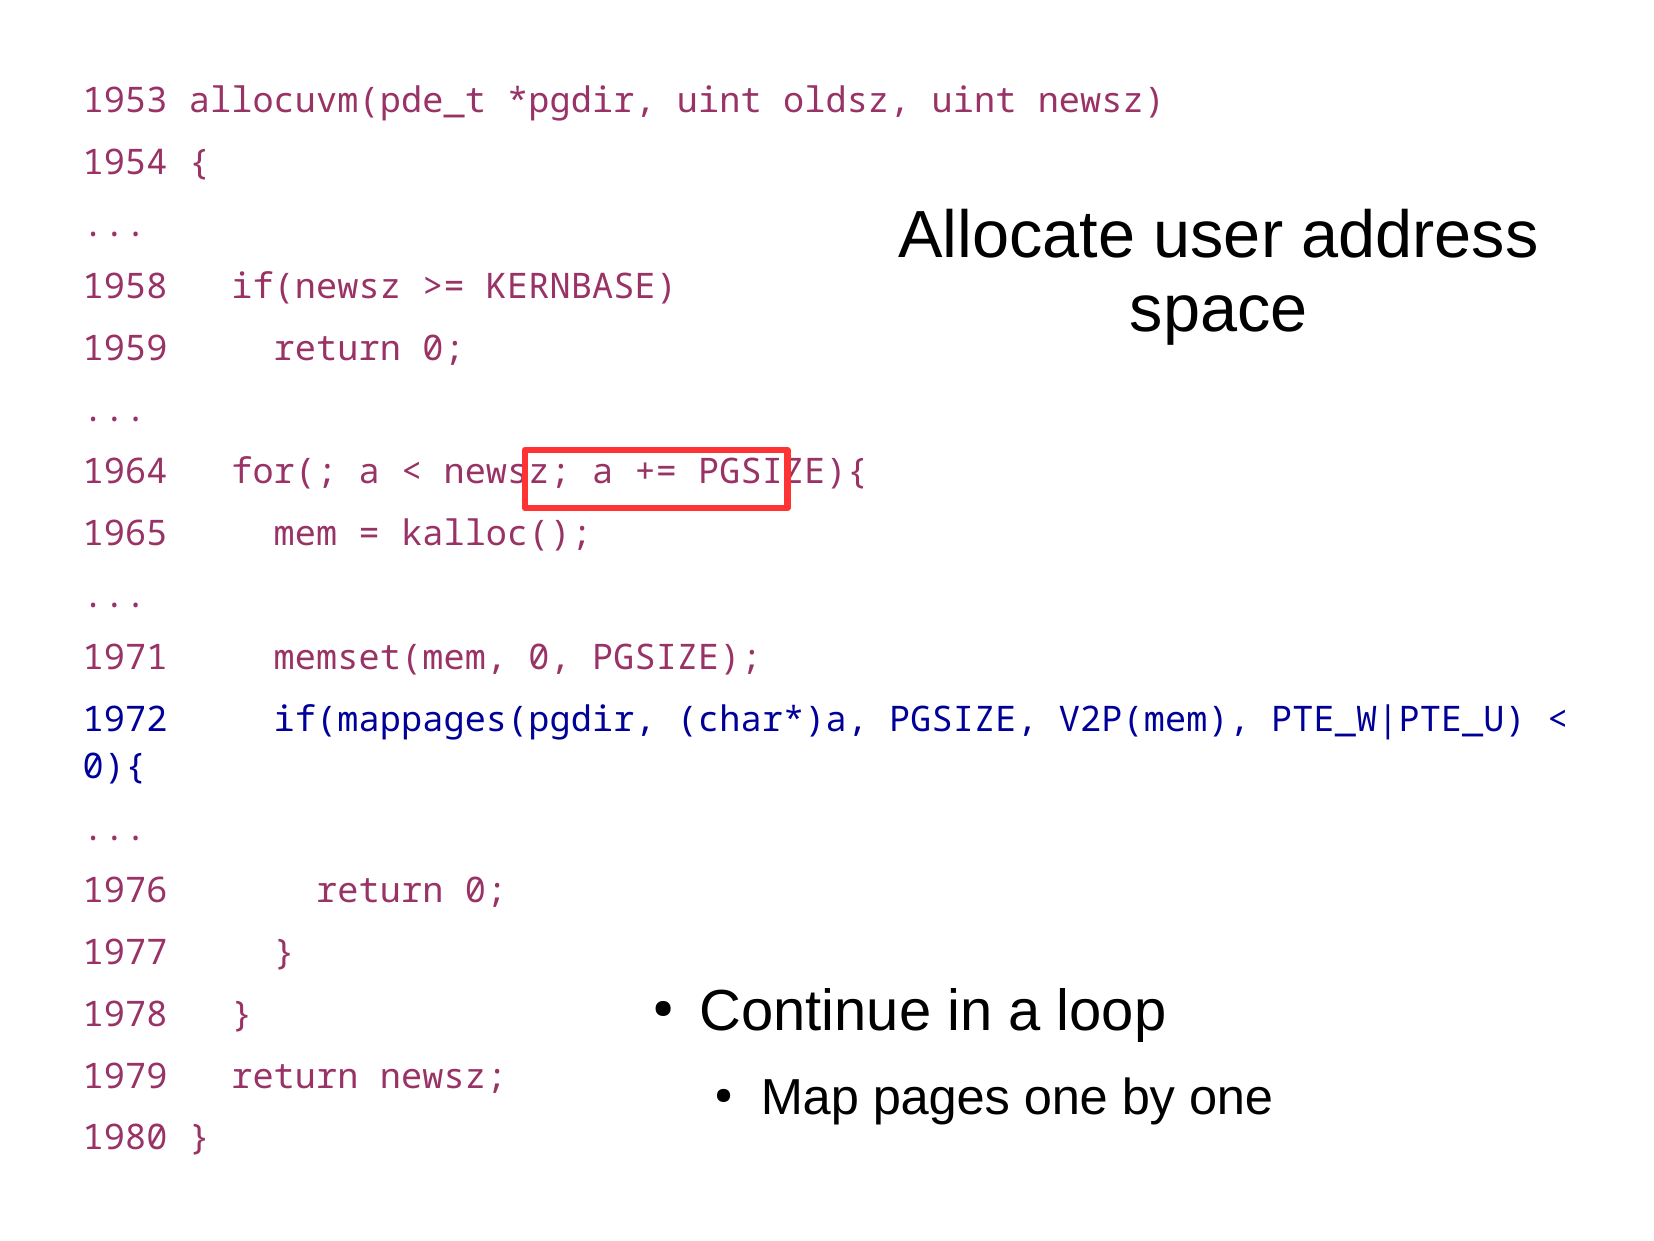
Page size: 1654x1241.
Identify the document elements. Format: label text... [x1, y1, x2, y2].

list Continue in a loop Map pages one by one [637, 978, 1530, 1126]
title Allocate user address space [825, 167, 1613, 376]
list 1953 allocuvm(pde_t *pgdir, uint oldsz, uint newsz) 1954 { ... 1958 if(newsz >= KERNBASE) 1959 return 0; ... 1964 for(; a < newsz; a += PGSIZE){ 1965 mem = kalloc(); ... 1971 memset(mem, 0, PGSIZE); 1972 if(mappages(pgdir, (char*)a, PGSIZE, V2P(mem), PTE_W|PTE_U) < 0){ ... 1976 return 0; 1977 } 1978 } 1979 return newsz; 1980 } [82, 75, 1571, 1163]
